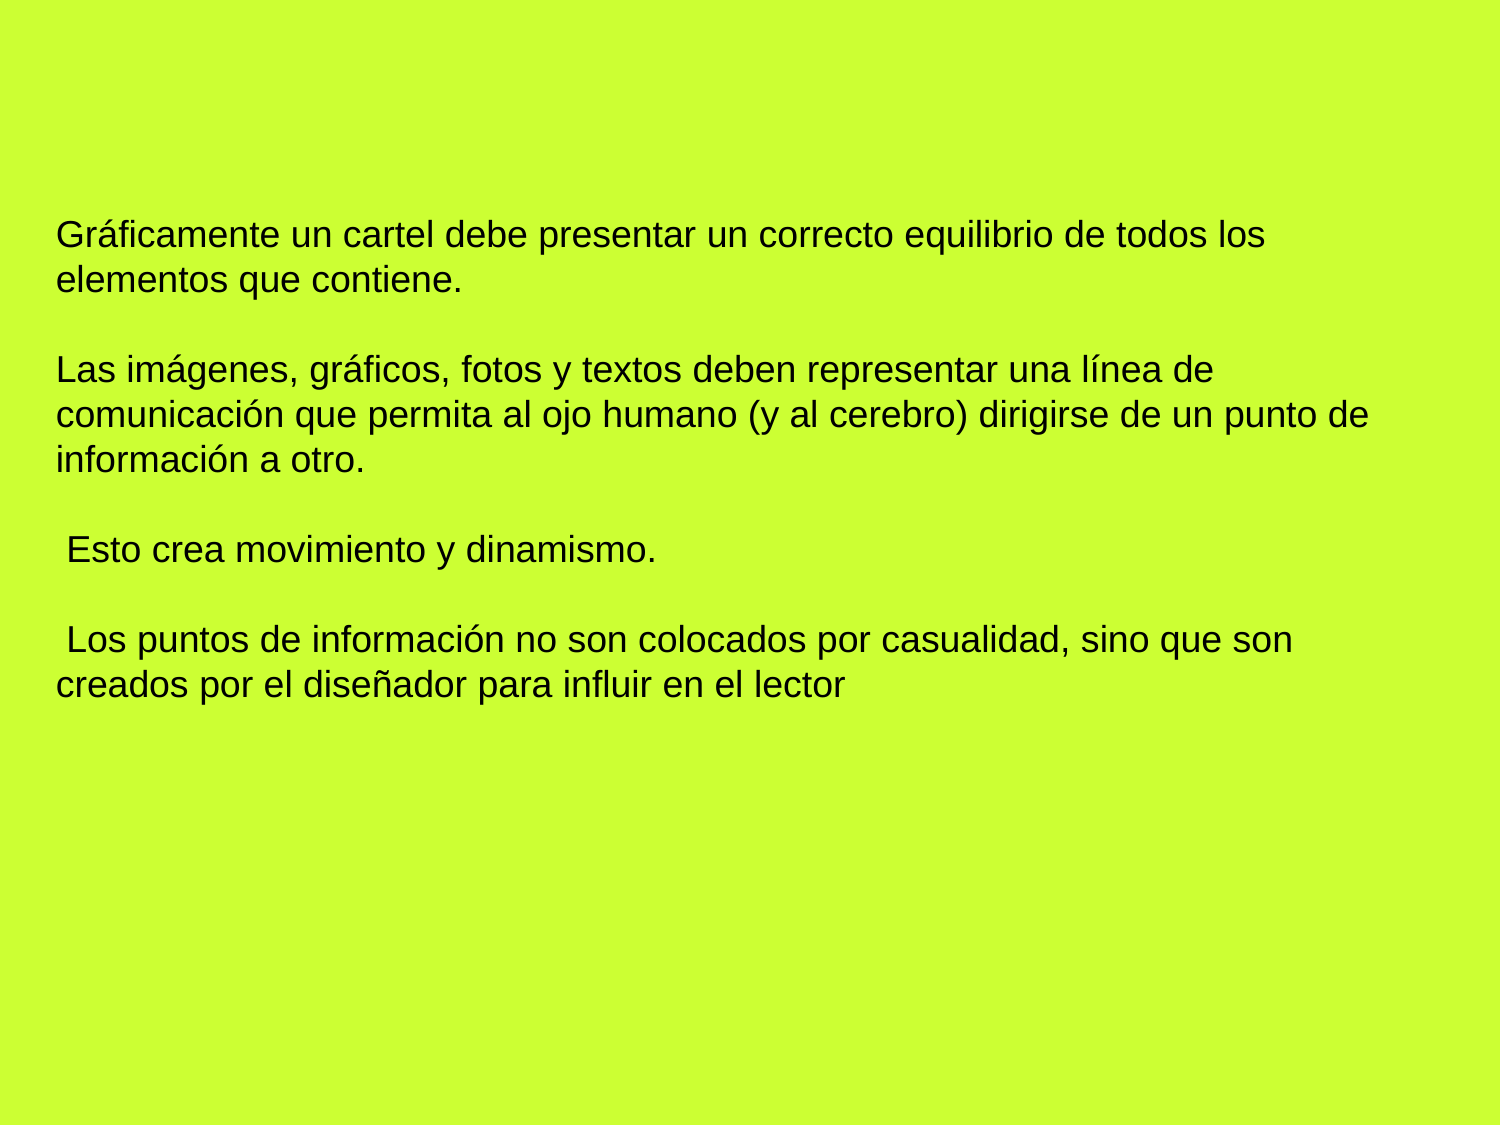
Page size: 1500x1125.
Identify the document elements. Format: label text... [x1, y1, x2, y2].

text_box Gráficamente un cartel debe presentar un correcto equilibrio de todos los elementos que contiene. Las imágenes, gráficos, fotos y textos deben representar una línea de comunicación que permita al ojo humano (y al cerebro) dirigirse de un punto de información a otro. Esto crea movimiento y dinamismo. Los puntos de información no son colocados por casualidad, sino que son creados por el diseñador para influir en el lector [41, 202, 1446, 803]
